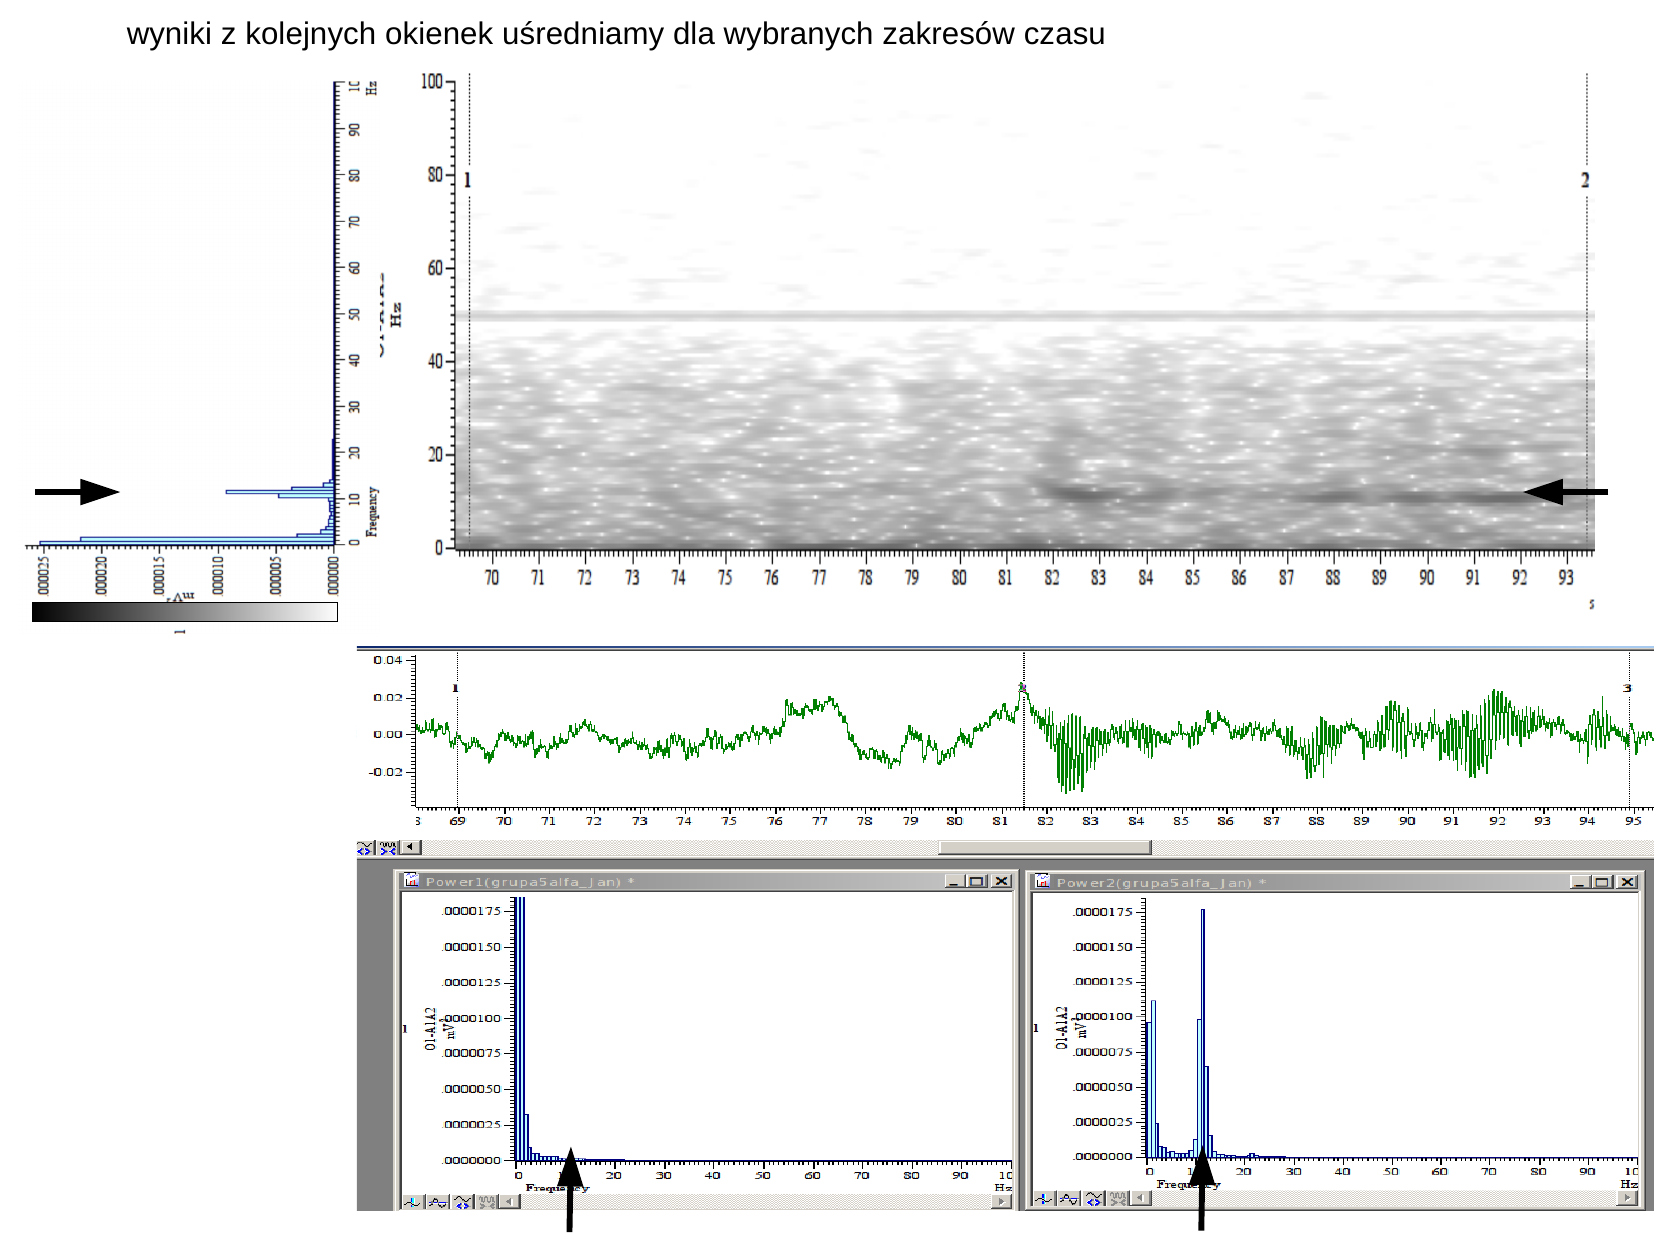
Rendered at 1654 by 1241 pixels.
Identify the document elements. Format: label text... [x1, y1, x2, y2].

picture [356, 646, 1654, 1211]
text_box wyniki z kolejnych okienek uśredniamy dla wybranych zakresów czasu [112, 8, 1539, 73]
text_box [32, 602, 338, 622]
picture [18, 72, 1595, 635]
